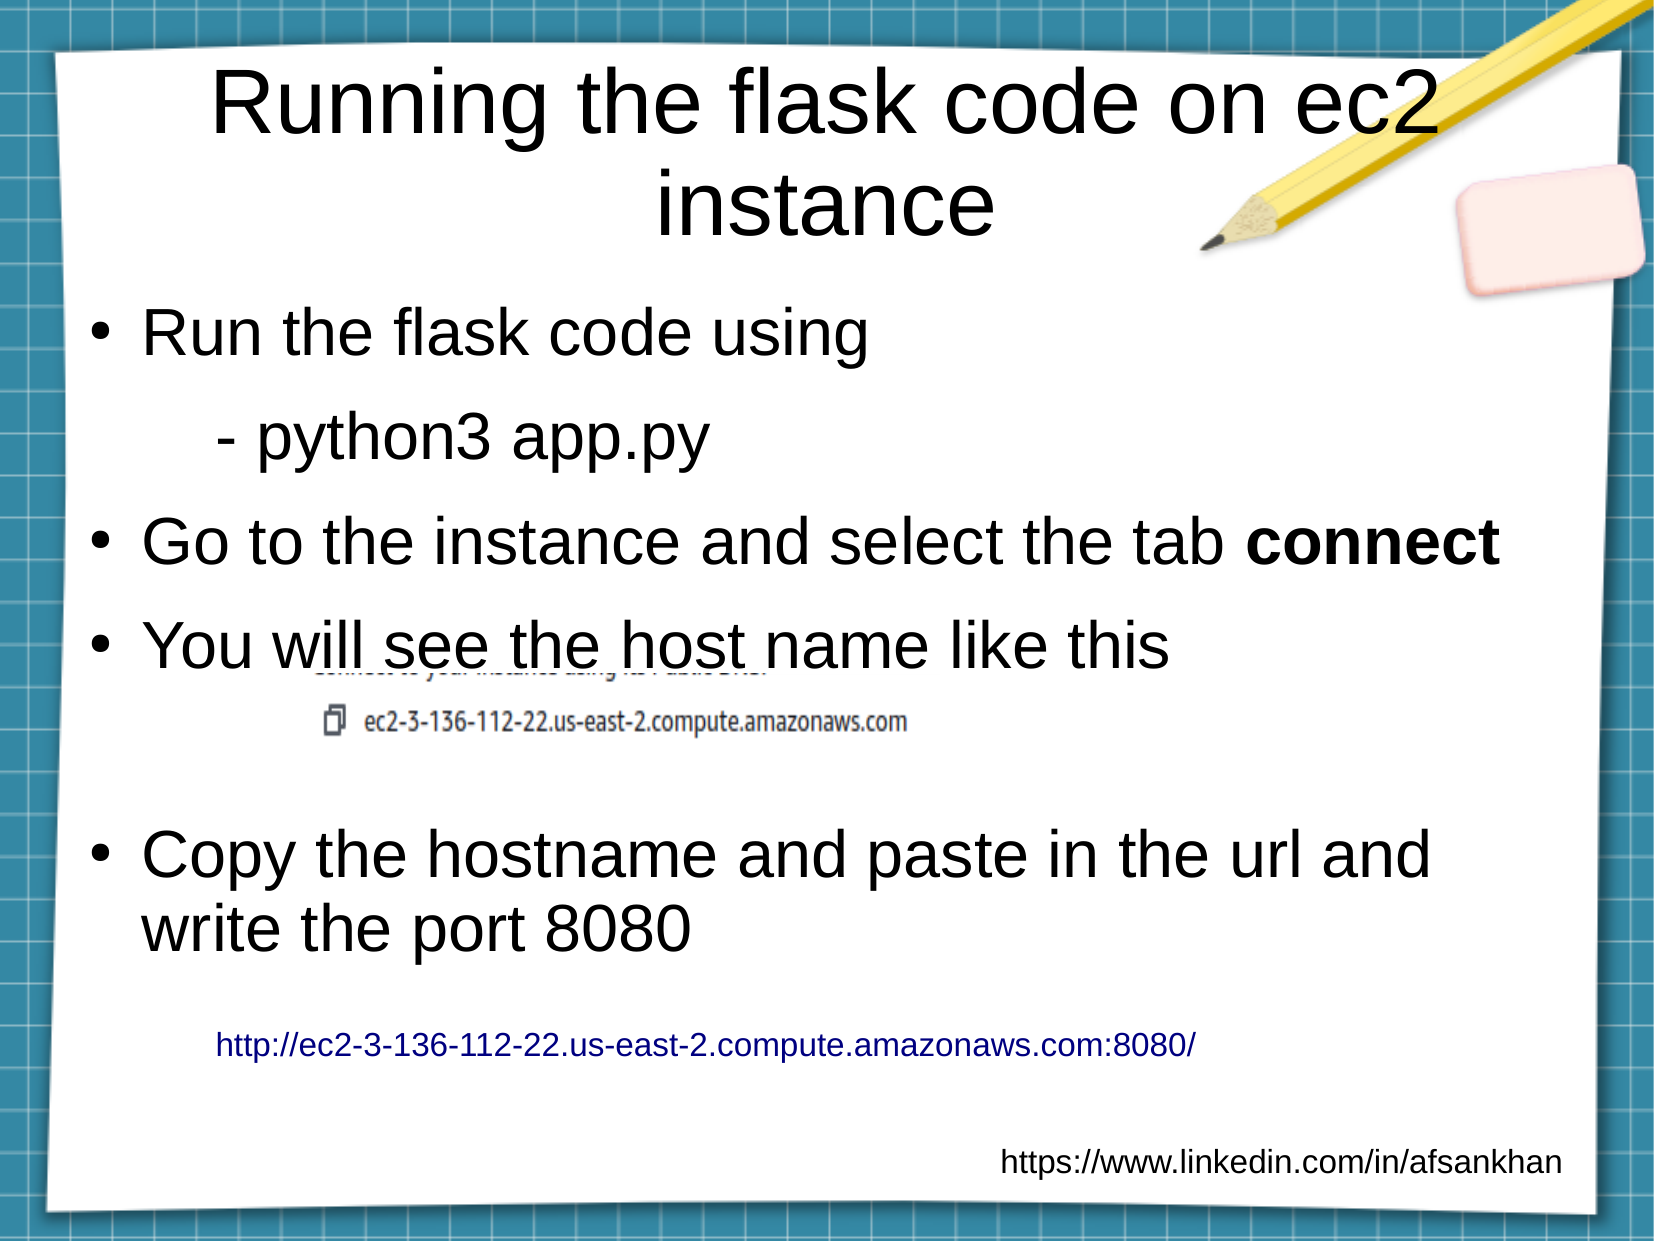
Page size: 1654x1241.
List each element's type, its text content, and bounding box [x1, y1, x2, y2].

list Run the flask code using - python3 app.py Go to the instance and select the tab connect You will see the host name like this Copy the hostname and paste in the url and write the port 8080 http://ec2-3-136-112-22.us-east-2.compute.amazonaws.com:8080/ [70, 295, 1559, 1123]
title Running the flask code on ec2 instance [82, 49, 1571, 257]
text_box https://www.linkedin.com/in/afsankhan [985, 1136, 1579, 1189]
picture [0, 0, 1654, 1241]
